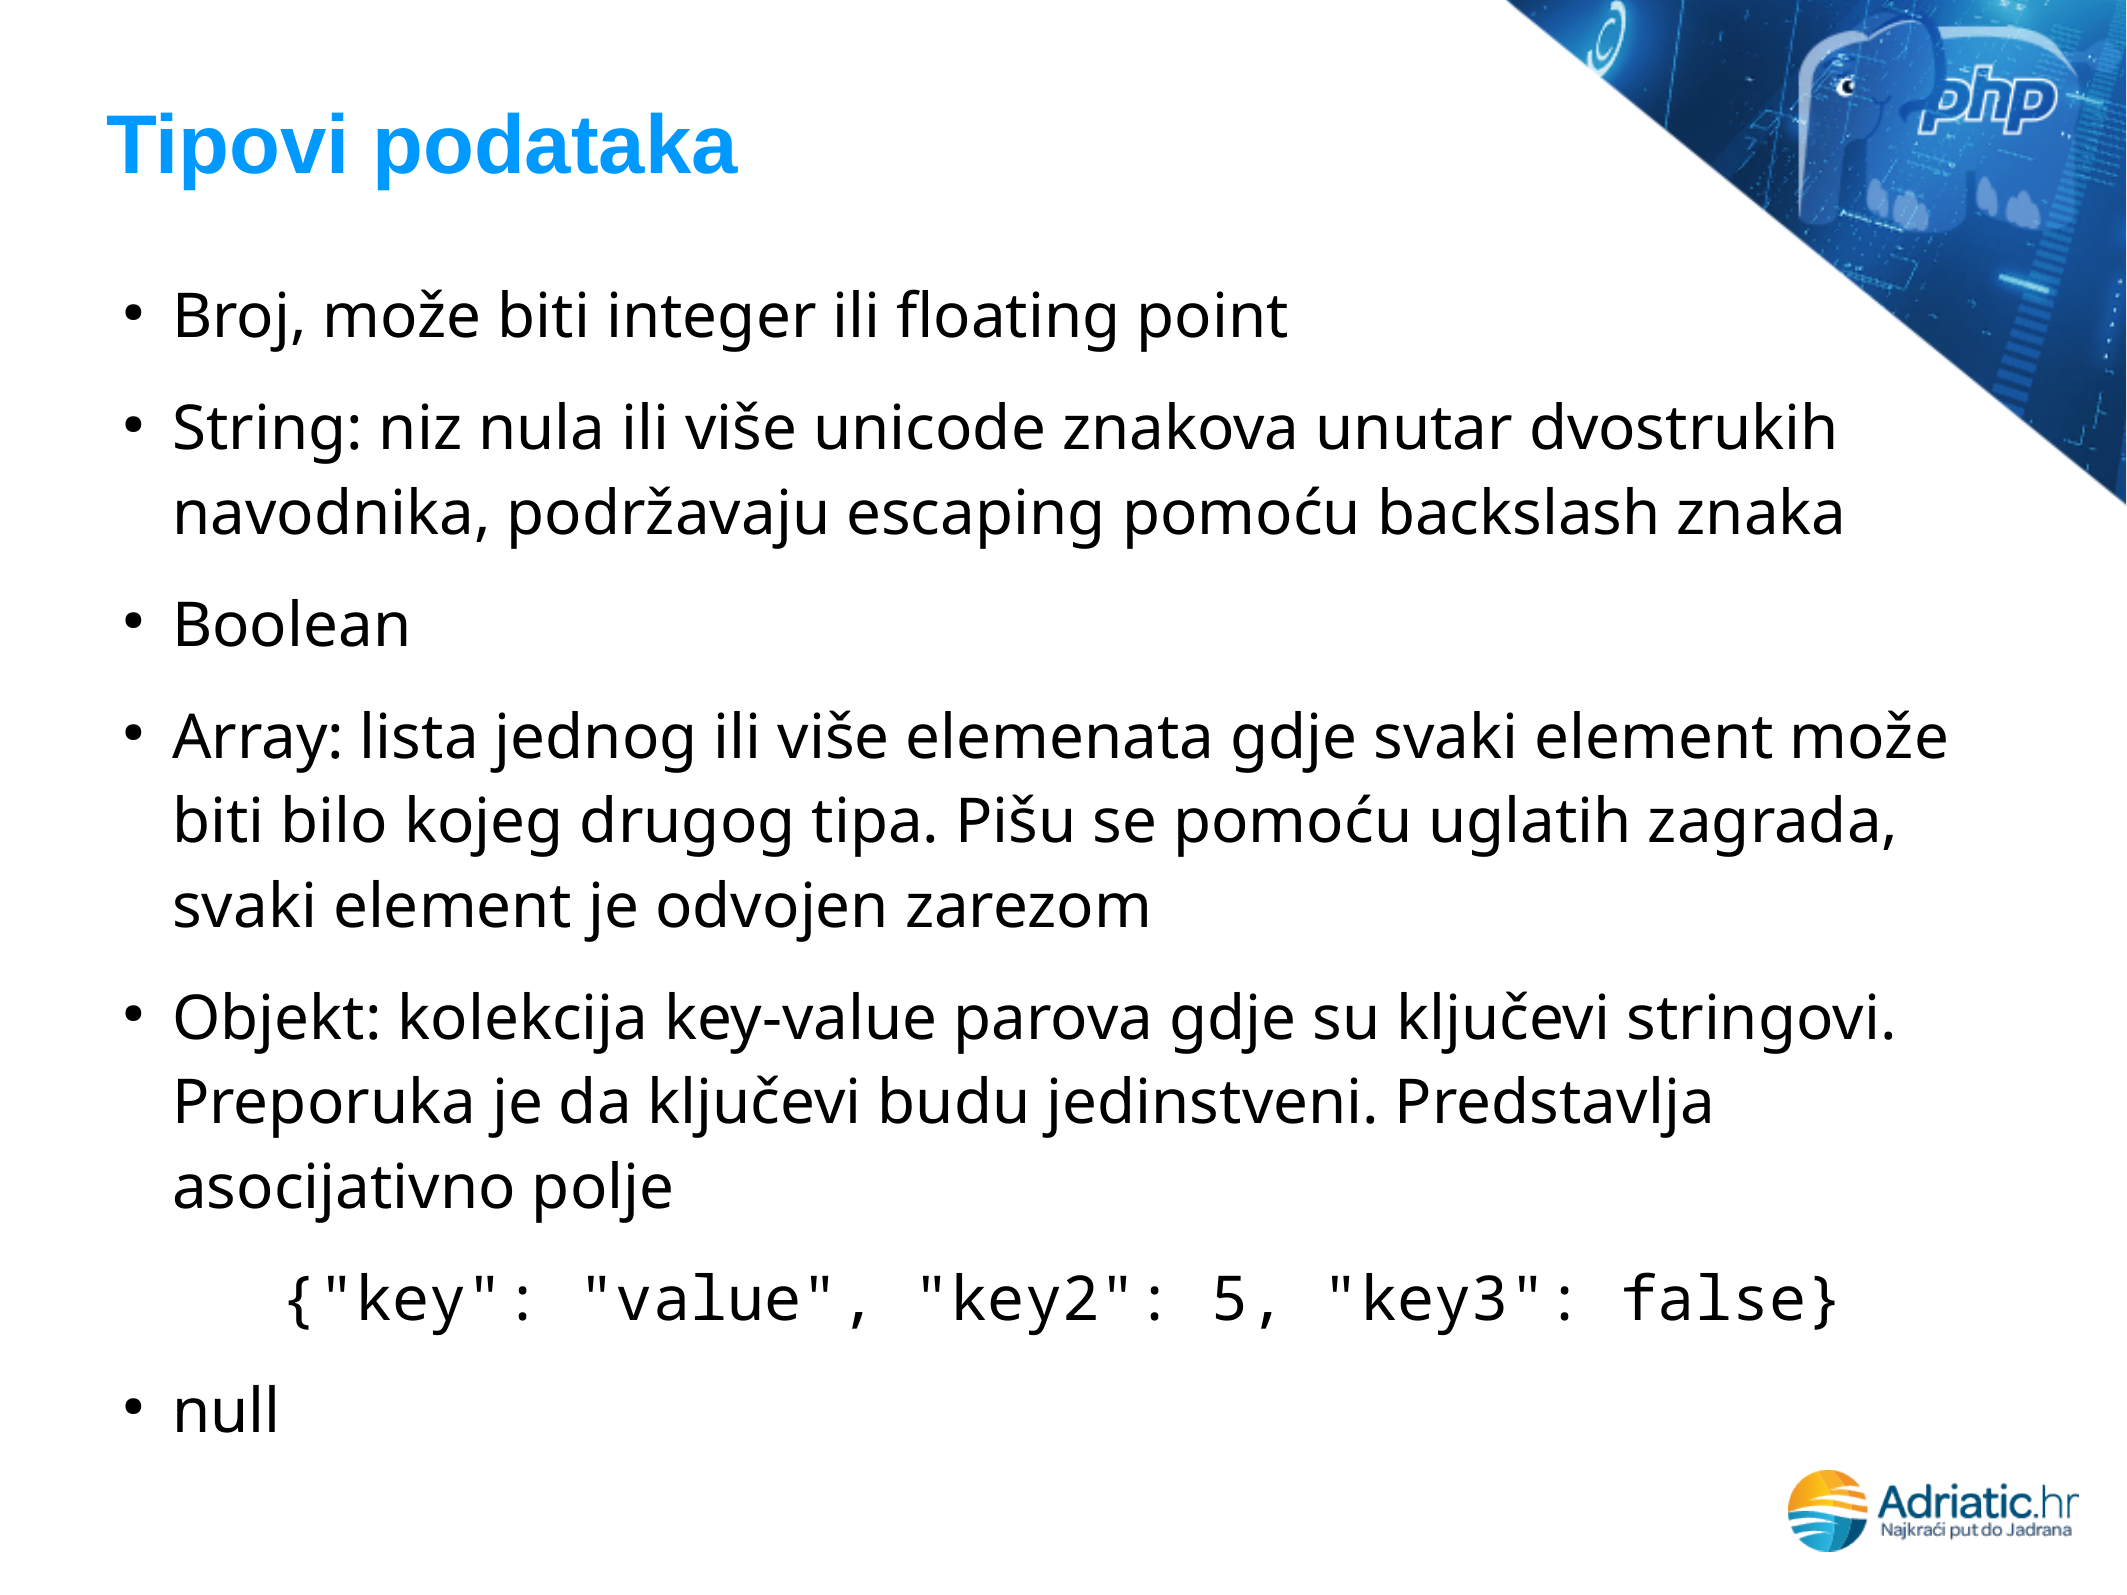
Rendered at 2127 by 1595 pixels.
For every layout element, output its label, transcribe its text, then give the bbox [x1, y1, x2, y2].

list Broj, može biti integer ili floating point String: niz nula ili više unicode znakova unutar dvostrukih navodnika, podržavaju escaping pomoću backslash znaka Boolean Array: lista jednog ili više elemenata gdje svaki element može biti bilo kojeg drugog tipa. Pišu se pomoću uglatih zagrada, svaki element je odvojen zarezom Objekt: kolekcija key-value parova gdje su ključevi stringovi. Preporuka je da ključevi budu jedinstveni. Predstavlja asocijativno polje {"key": "value", "key2": 5, "key3": false} null [106, 271, 2020, 1453]
title Tipovi podataka [106, 70, 1630, 219]
picture [1505, 0, 2127, 625]
picture [1788, 1470, 2079, 1552]
